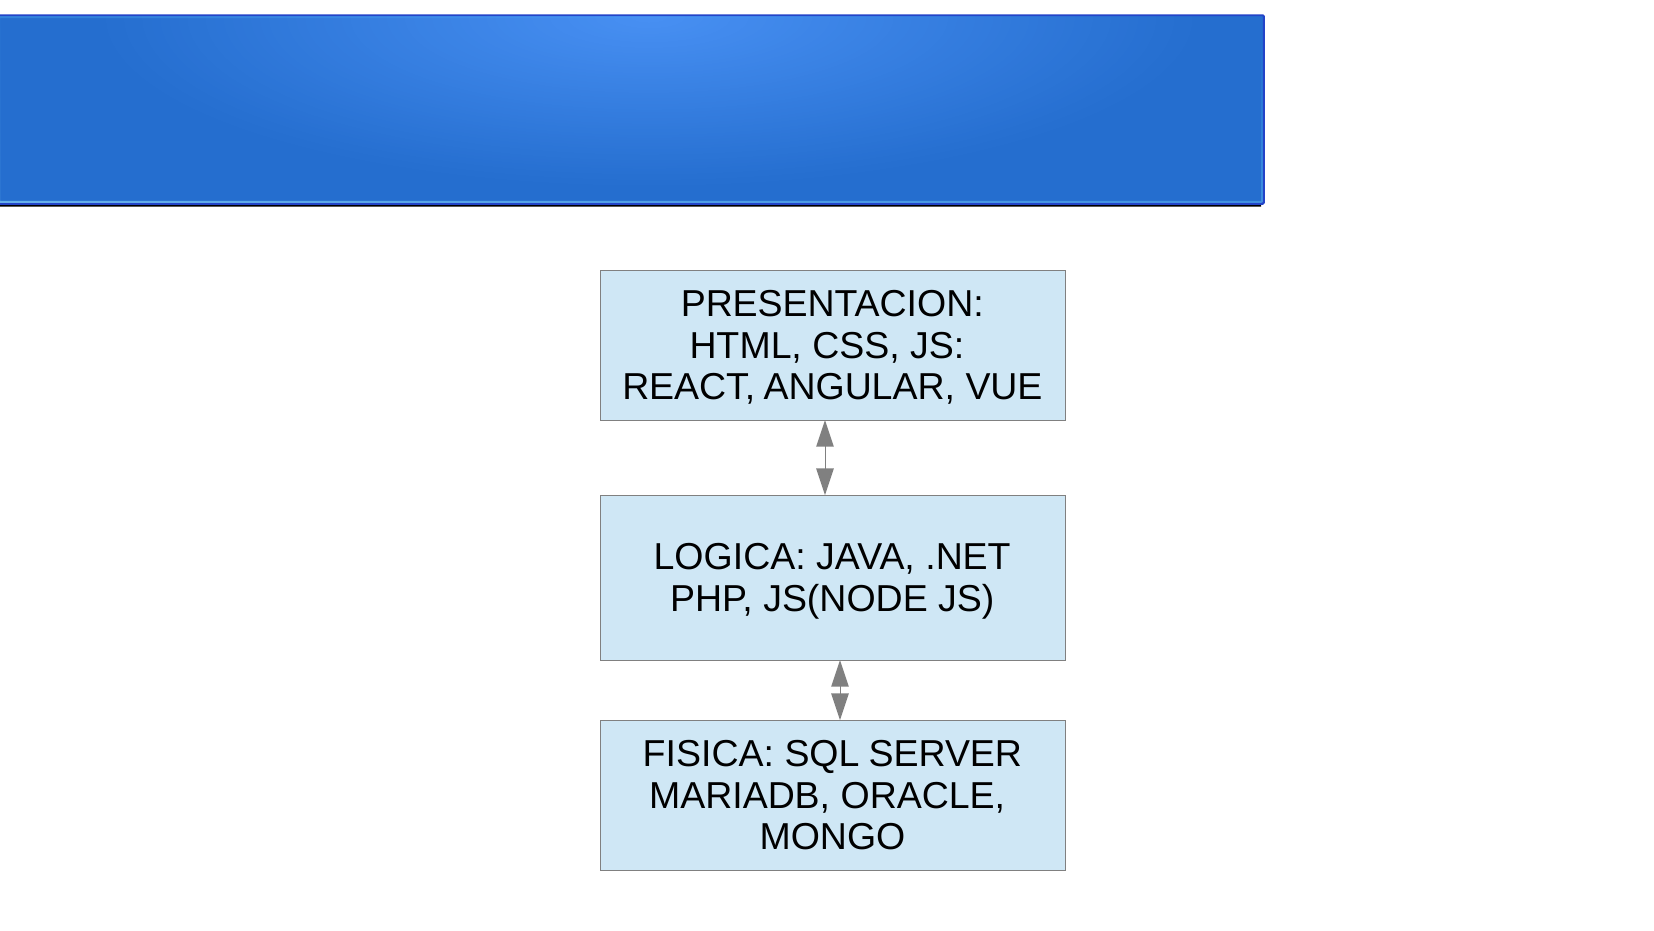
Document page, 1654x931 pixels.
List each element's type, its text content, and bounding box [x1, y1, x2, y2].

text_box PRESENTACION: HTML, CSS, JS: REACT, ANGULAR, VUE [600, 270, 1066, 421]
text_box LOGICA: JAVA, .NET PHP, JS(NODE JS) [600, 495, 1066, 661]
text_box FISICA: SQL SERVER MARIADB, ORACLE, MONGO [600, 720, 1066, 871]
